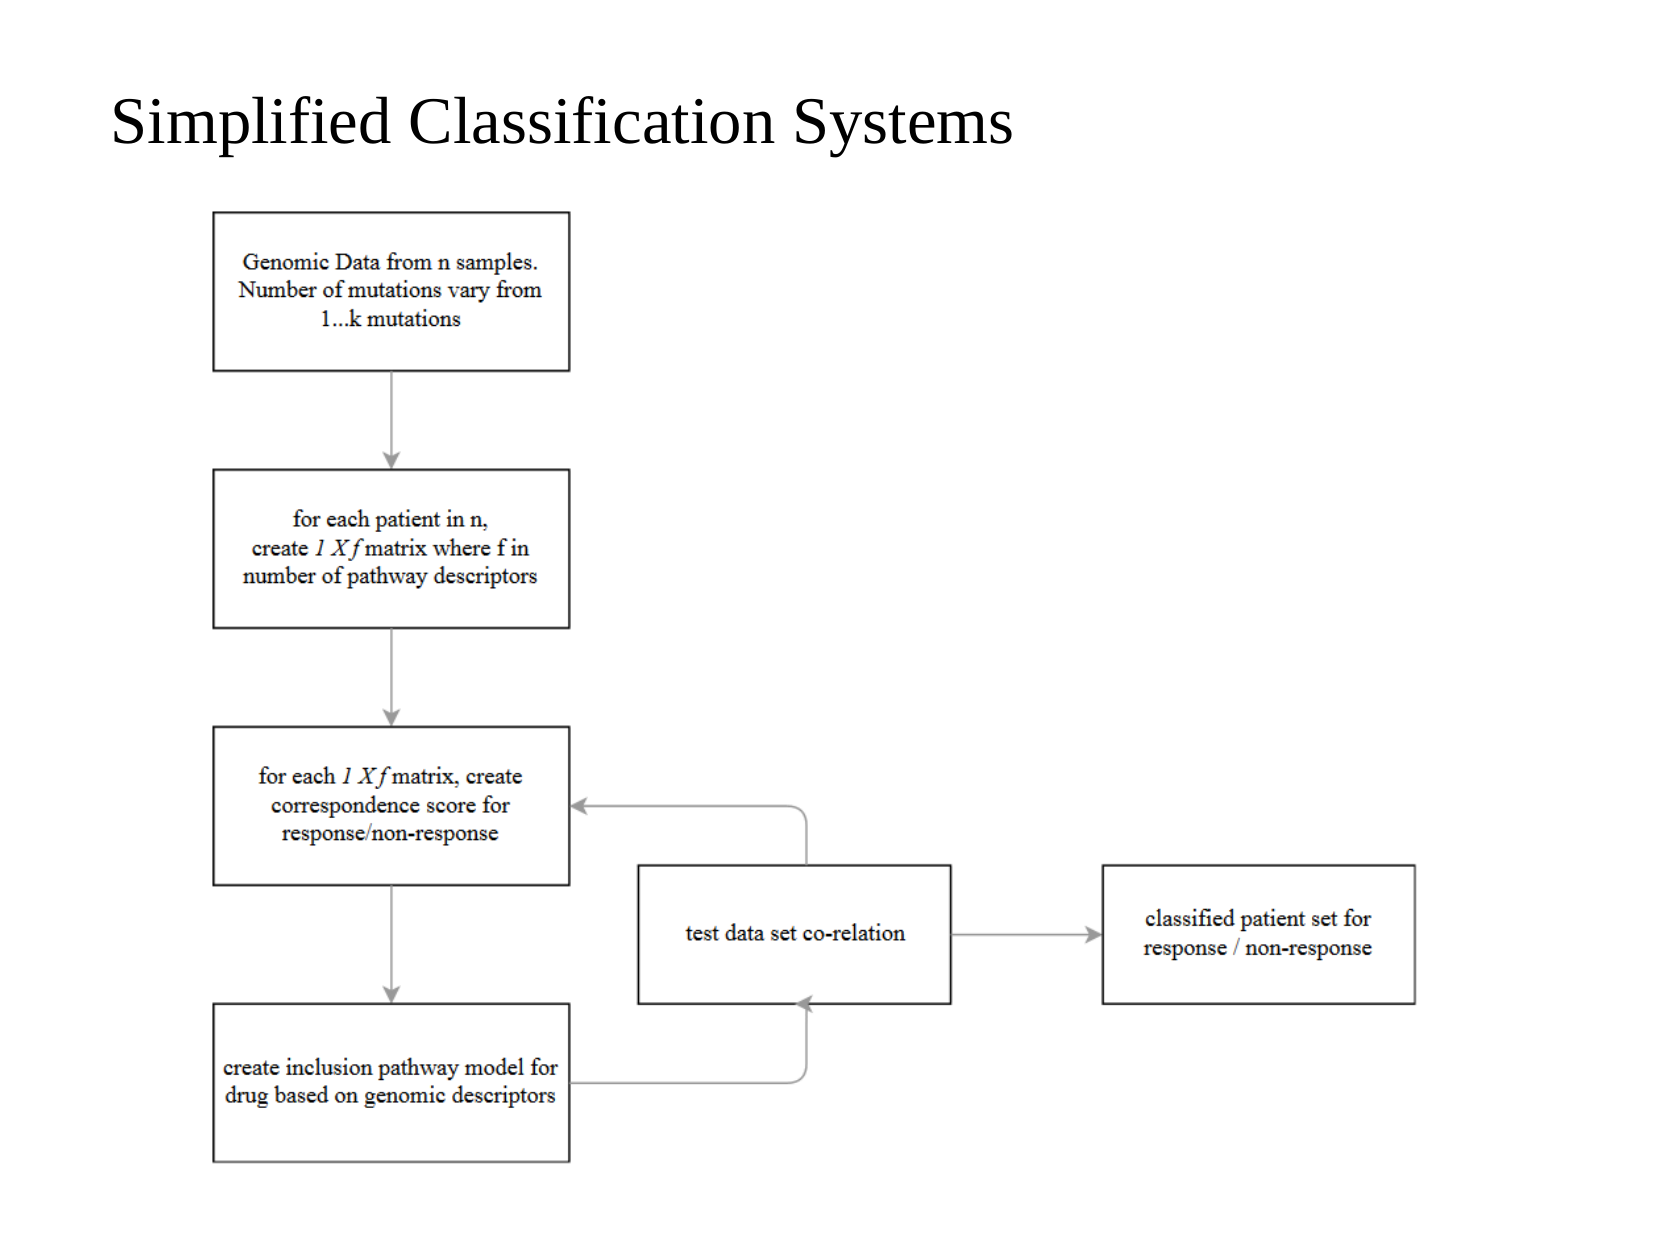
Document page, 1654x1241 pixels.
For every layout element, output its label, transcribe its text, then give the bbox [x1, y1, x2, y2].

title Simplified Classification Systems [86, 17, 1576, 226]
picture [210, 210, 1419, 1166]
